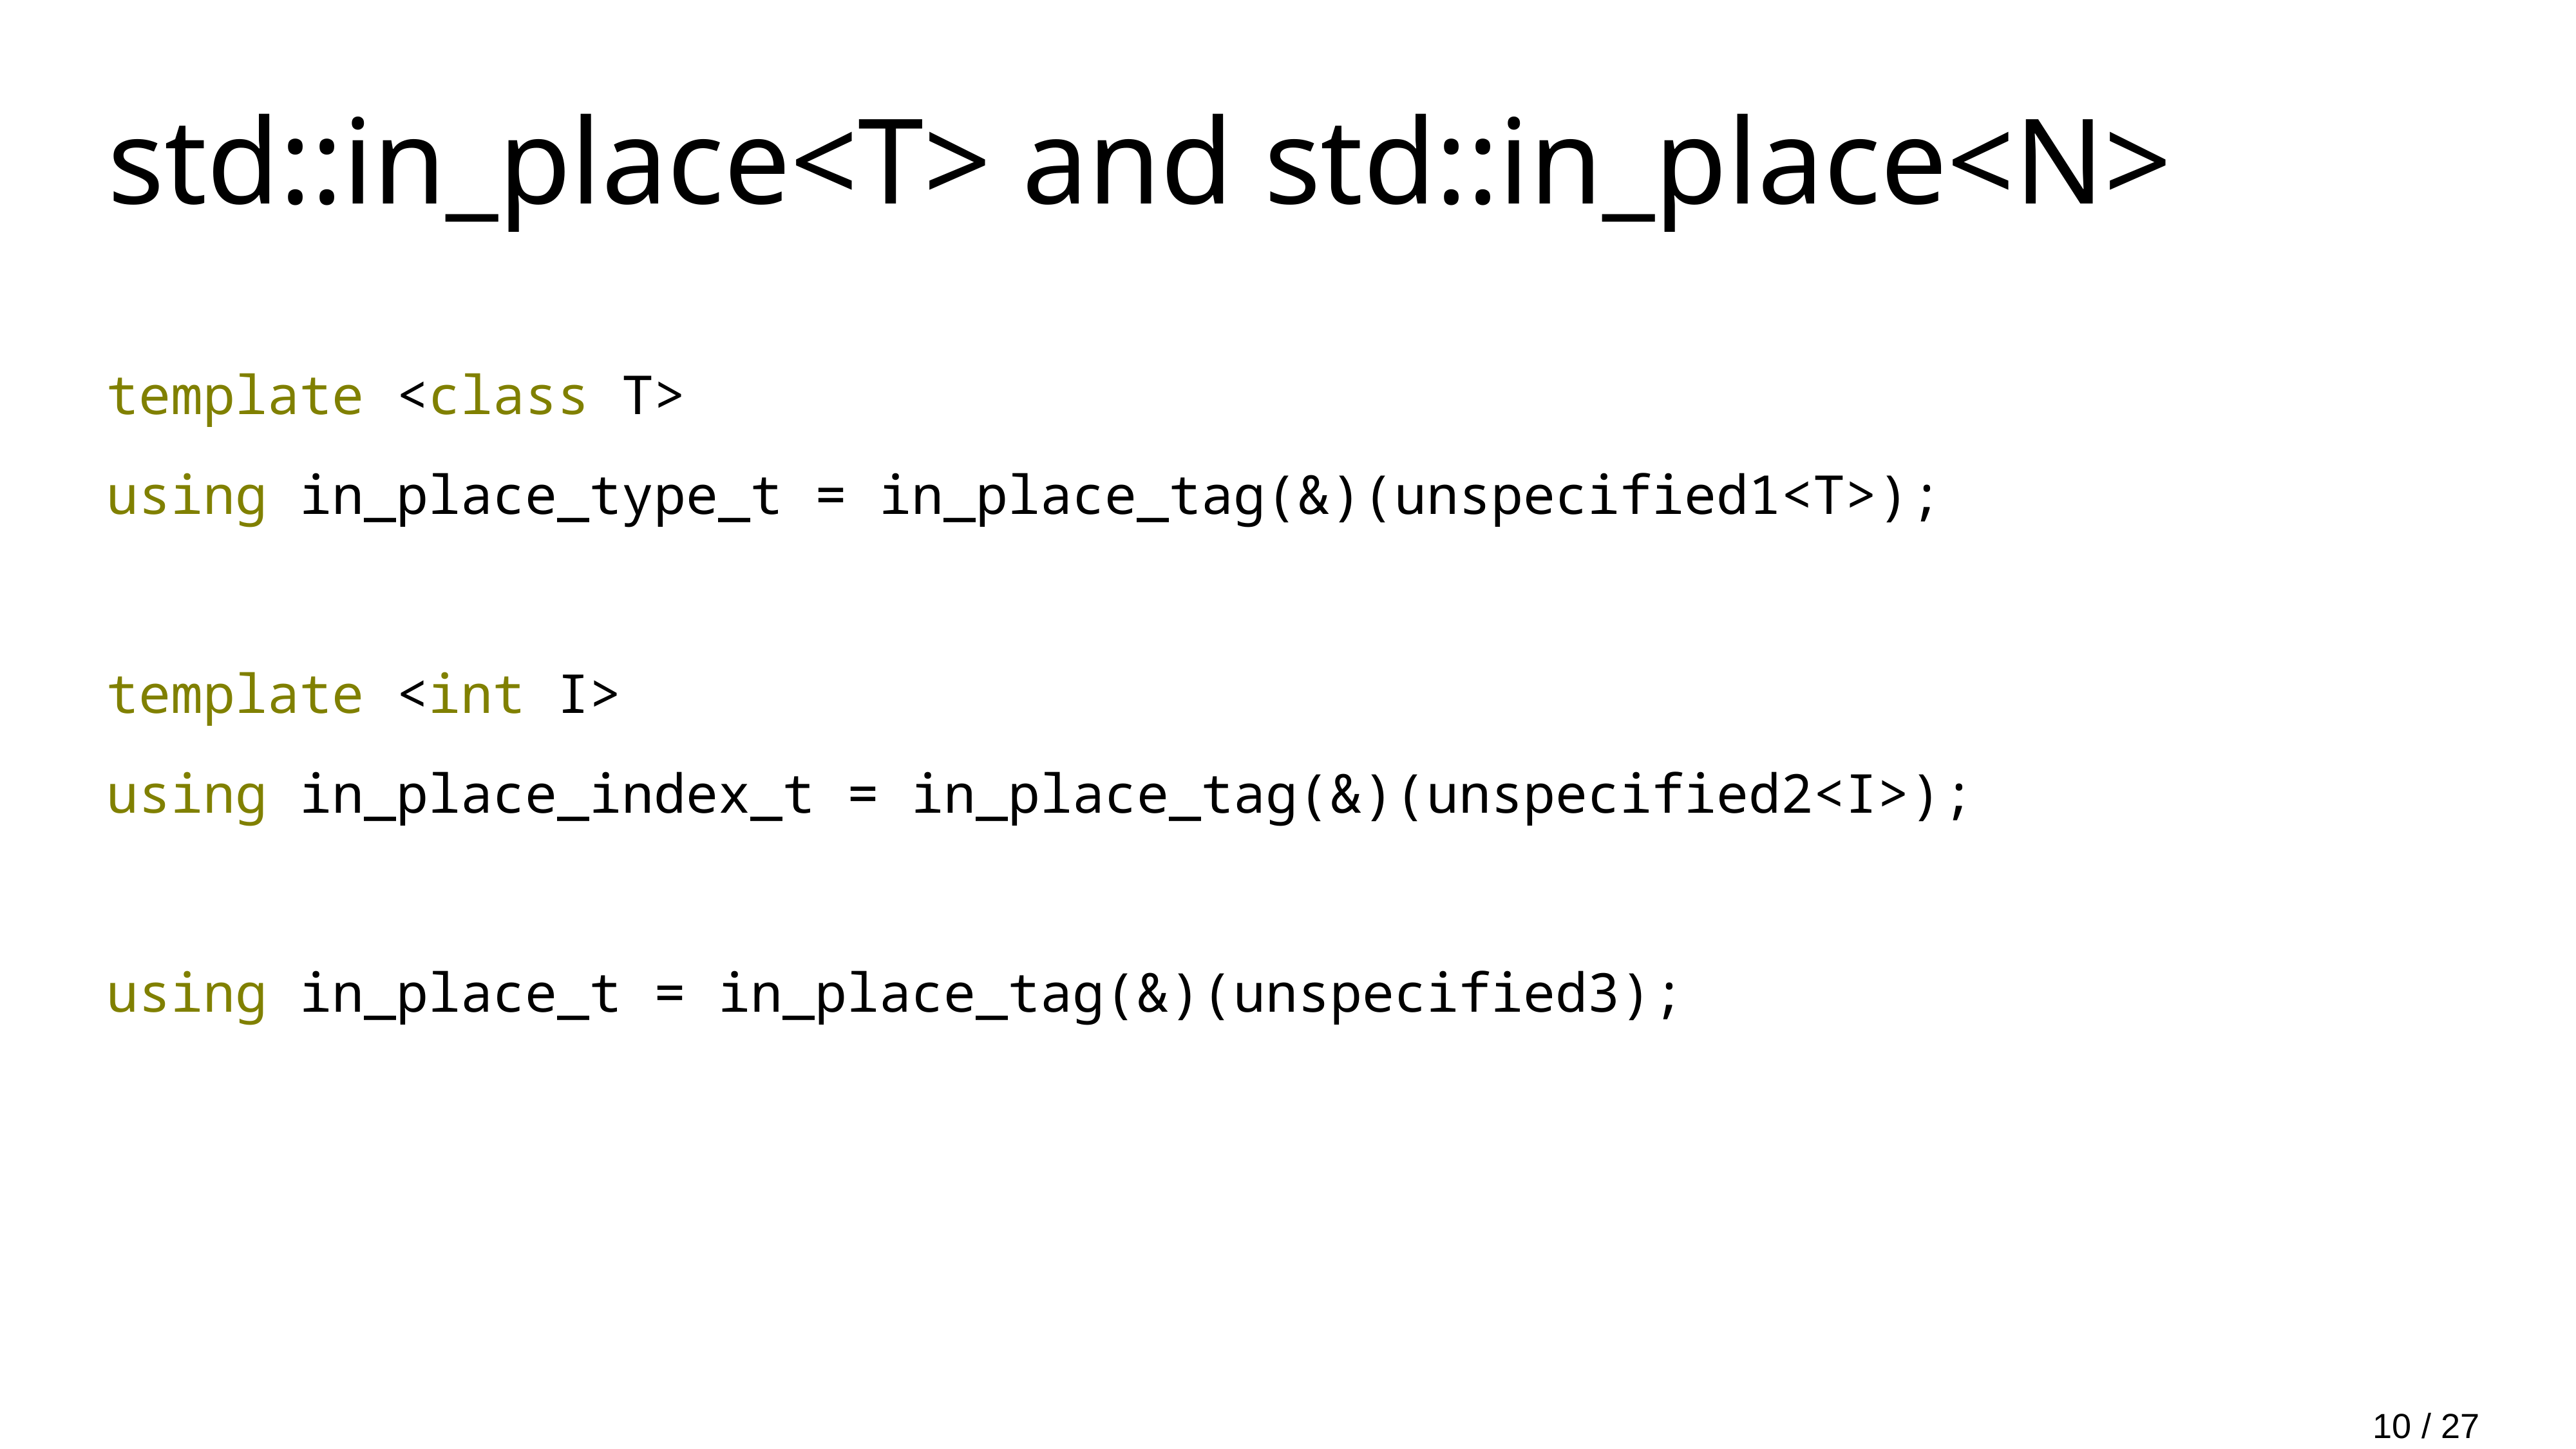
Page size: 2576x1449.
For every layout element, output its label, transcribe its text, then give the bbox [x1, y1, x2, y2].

list template <class T> using in_place_type_t = in_place_tag(&)(unspecified1<T>); template <int I> using in_place_index_t = in_place_tag(&)(unspecified2<I>); using in_place_t = in_place_tag(&)(unspecified3); [0, 295, 2576, 1449]
title std::in_place<T> and std::in_place<N> [108, 80, 2468, 242]
text_box <number> / 27 [2363, 1402, 2576, 1449]
